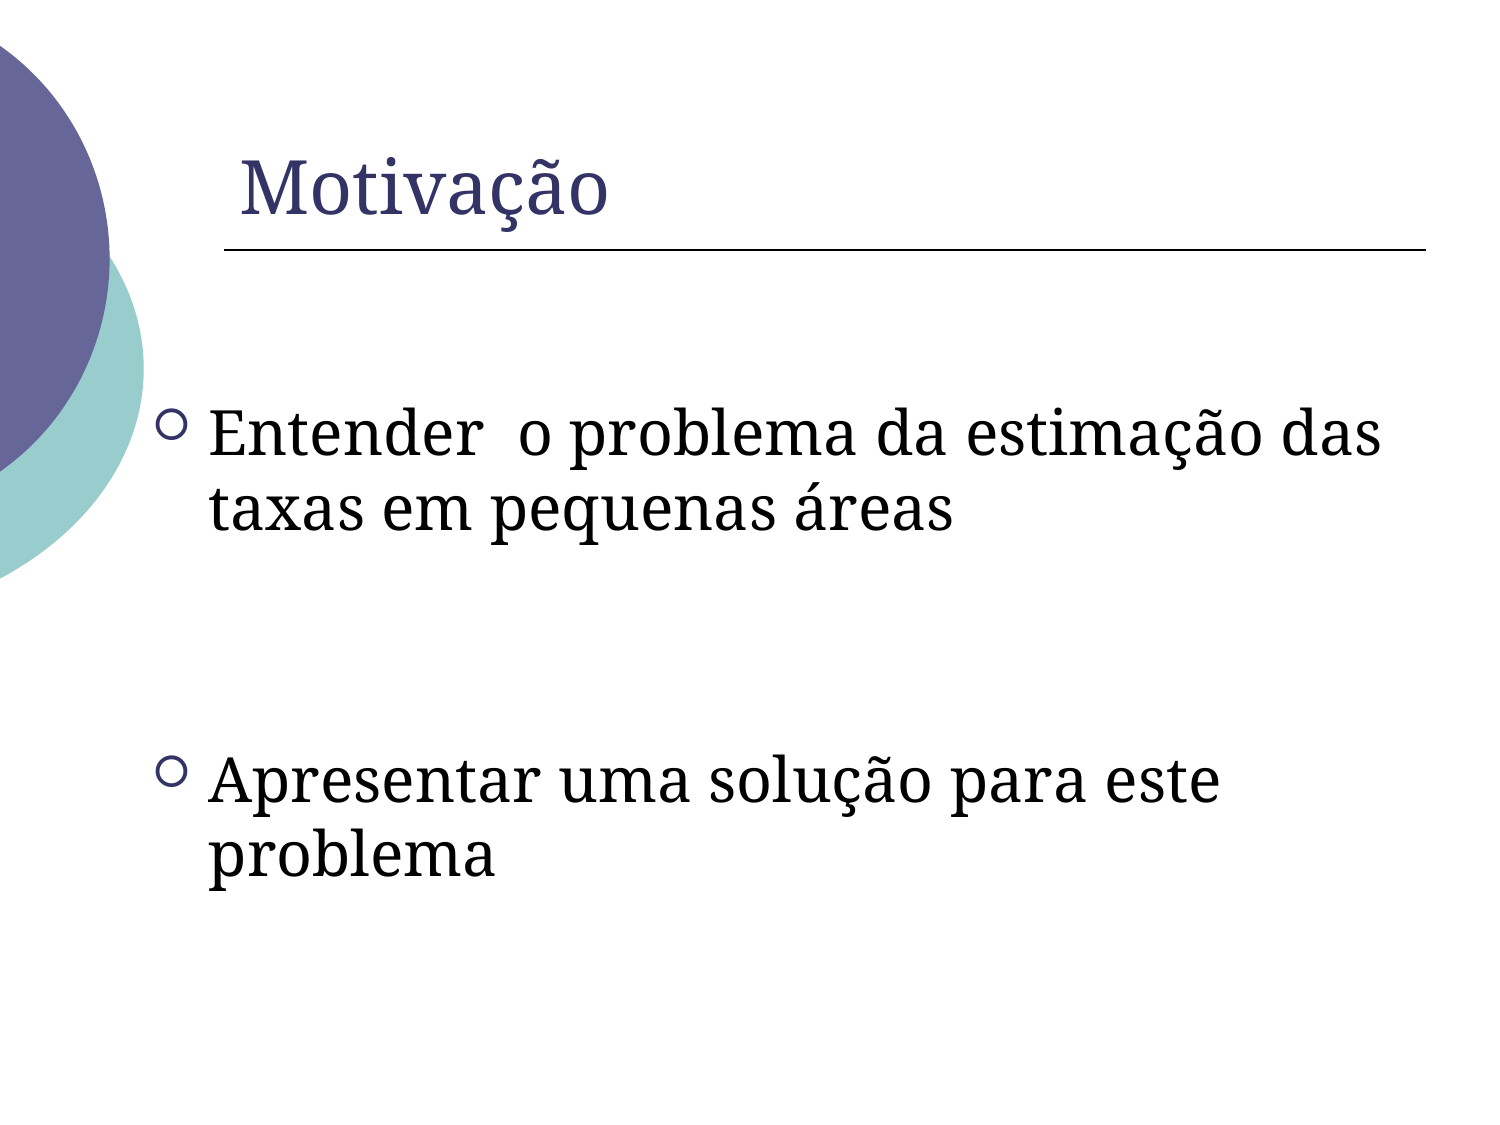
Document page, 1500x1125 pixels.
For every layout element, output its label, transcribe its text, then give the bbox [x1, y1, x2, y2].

title Motivação [224, 49, 1425, 237]
list Entender o problema da estimação das taxas em pequenas áreas Apresentar uma solução para este problema [137, 385, 1471, 965]
